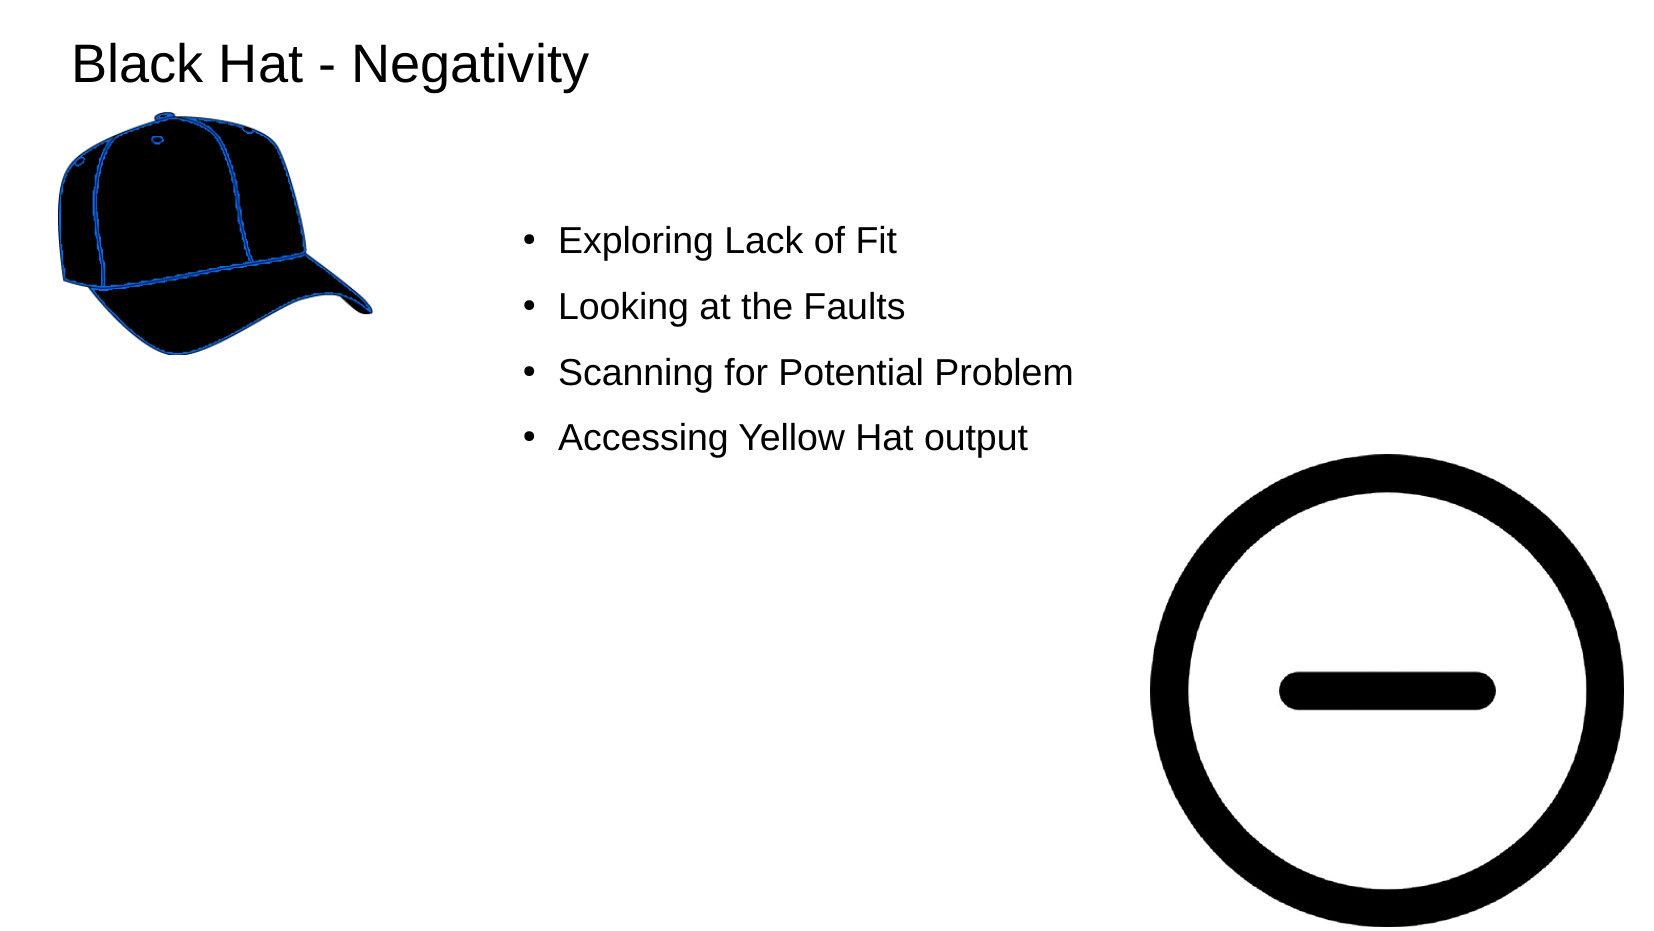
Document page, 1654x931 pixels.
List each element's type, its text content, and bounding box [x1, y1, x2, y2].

text_box Exploring Lack of Fit Looking at the Faults Scanning for Potential Problem Accessing Yellow Hat output [507, 212, 1146, 467]
title Black Hat - Negativity [70, 2, 1560, 125]
picture [58, 112, 373, 355]
picture [1150, 454, 1624, 927]
